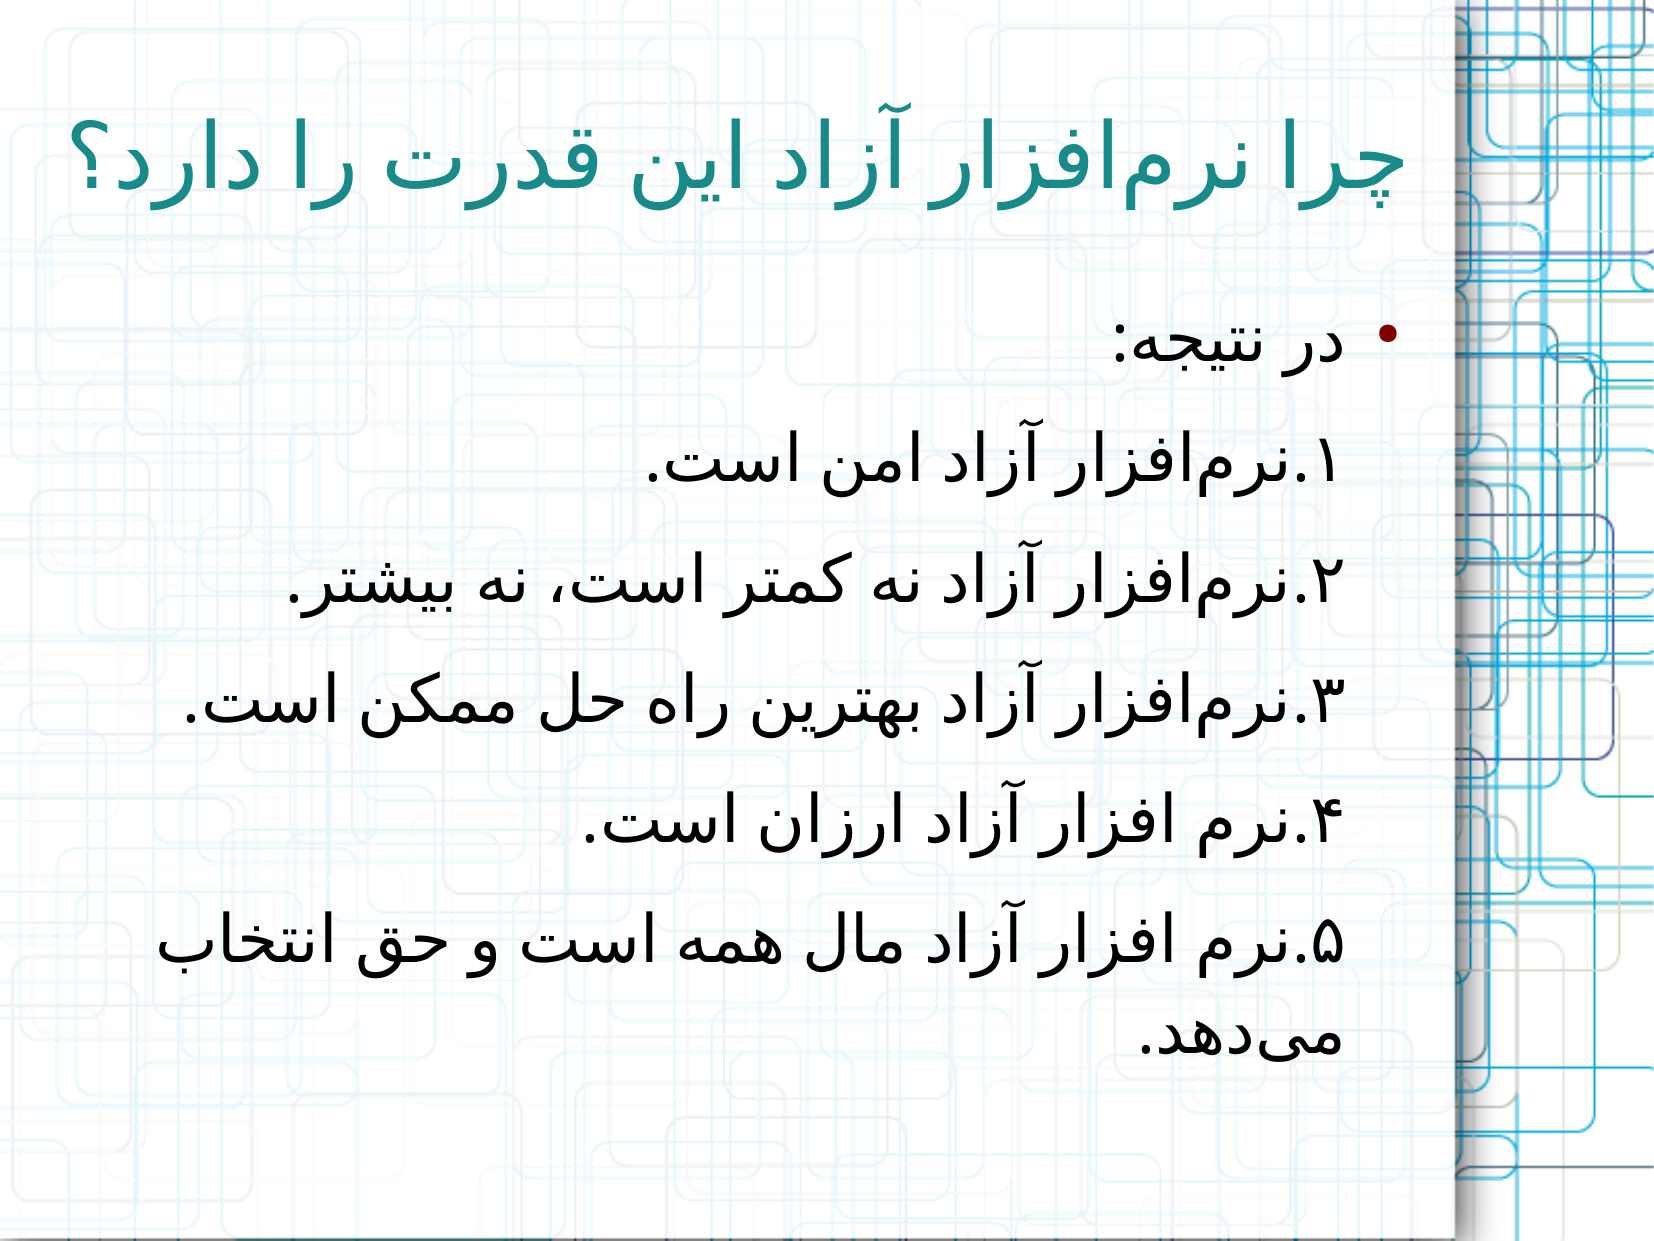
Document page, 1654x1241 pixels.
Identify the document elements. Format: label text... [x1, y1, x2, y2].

list در نتیجه: ۱.نرم‌افزار آزاد امن است. ۲.نرم‌افزار آزاد نه کمتر است، نه بیشتر. ۳.نرم‌افزار آزاد بهترین راه حل ممکن است. ۴.نرم افزار آزاد ارزان است. ۵.نرم افزار آزاد مال همه است و حق انتخاب می‌دهد. [82, 290, 1418, 1010]
title چرا نرم‌افزار آزاد این قدرت را دارد؟ [59, 45, 1418, 261]
picture [0, 0, 1654, 1241]
